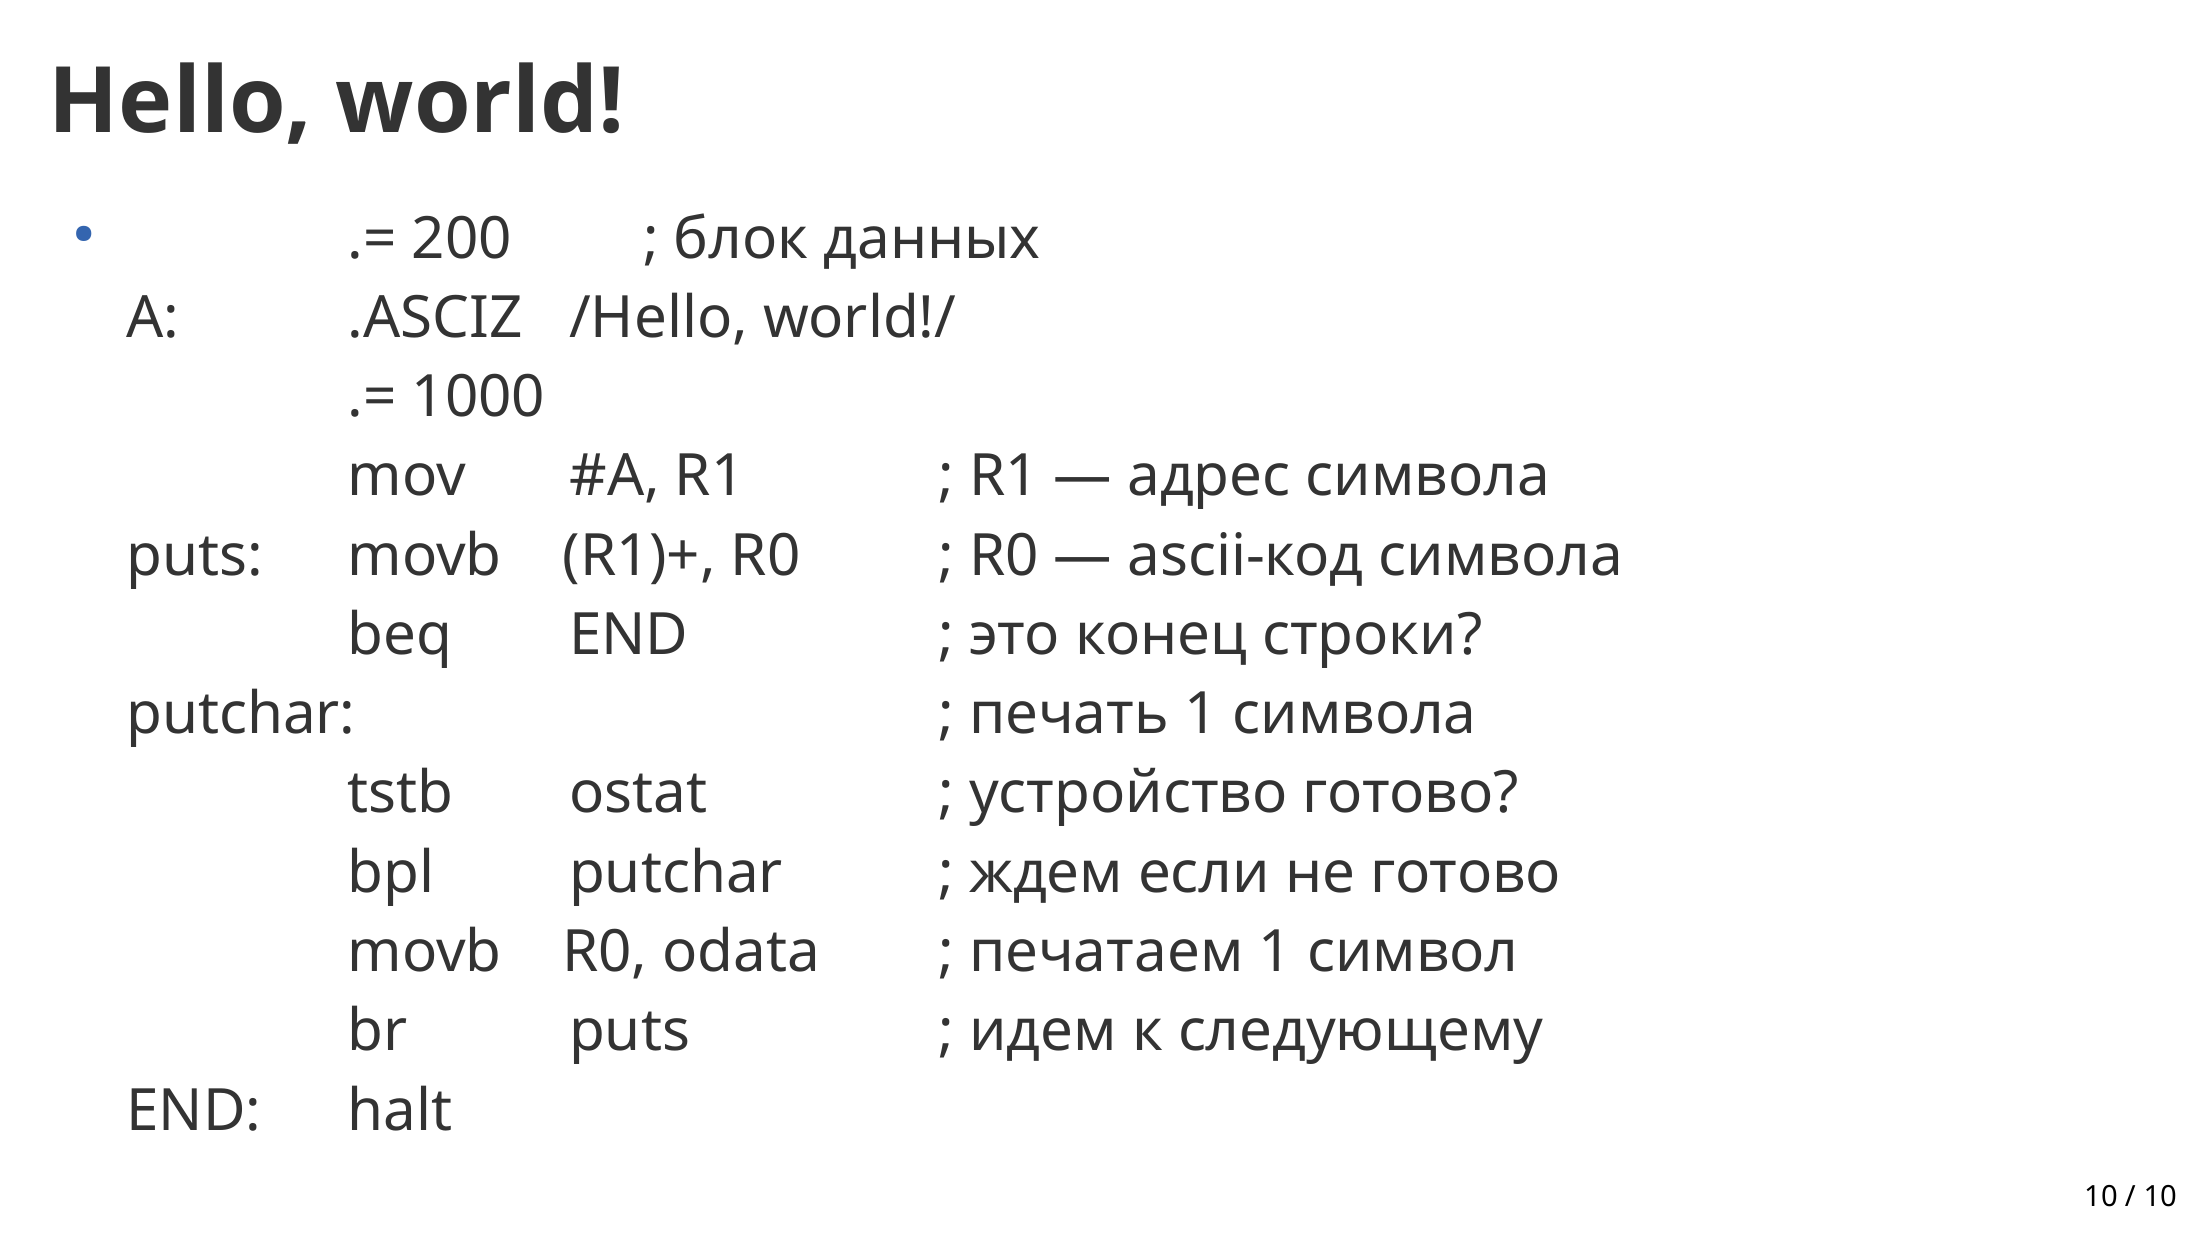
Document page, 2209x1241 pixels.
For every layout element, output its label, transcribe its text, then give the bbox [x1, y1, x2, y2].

list .= 200 ; блок данных A: .ASCIZ /Hello, world!/ .= 1000 mov #A, R1 ; R1 — адрес символа puts: movb (R1)+, R0 ; R0 — ascii-код символа beq END ; это конец строки? putchar: ; печать 1 символа tstb ostat ; устройство готово? bpl putchar ; ждем если не готово movb R0, odata ; печатаем 1 символ br puts ; идем к следующему END: halt [55, 195, 1690, 1177]
title Hello, world! [48, 34, 2174, 160]
